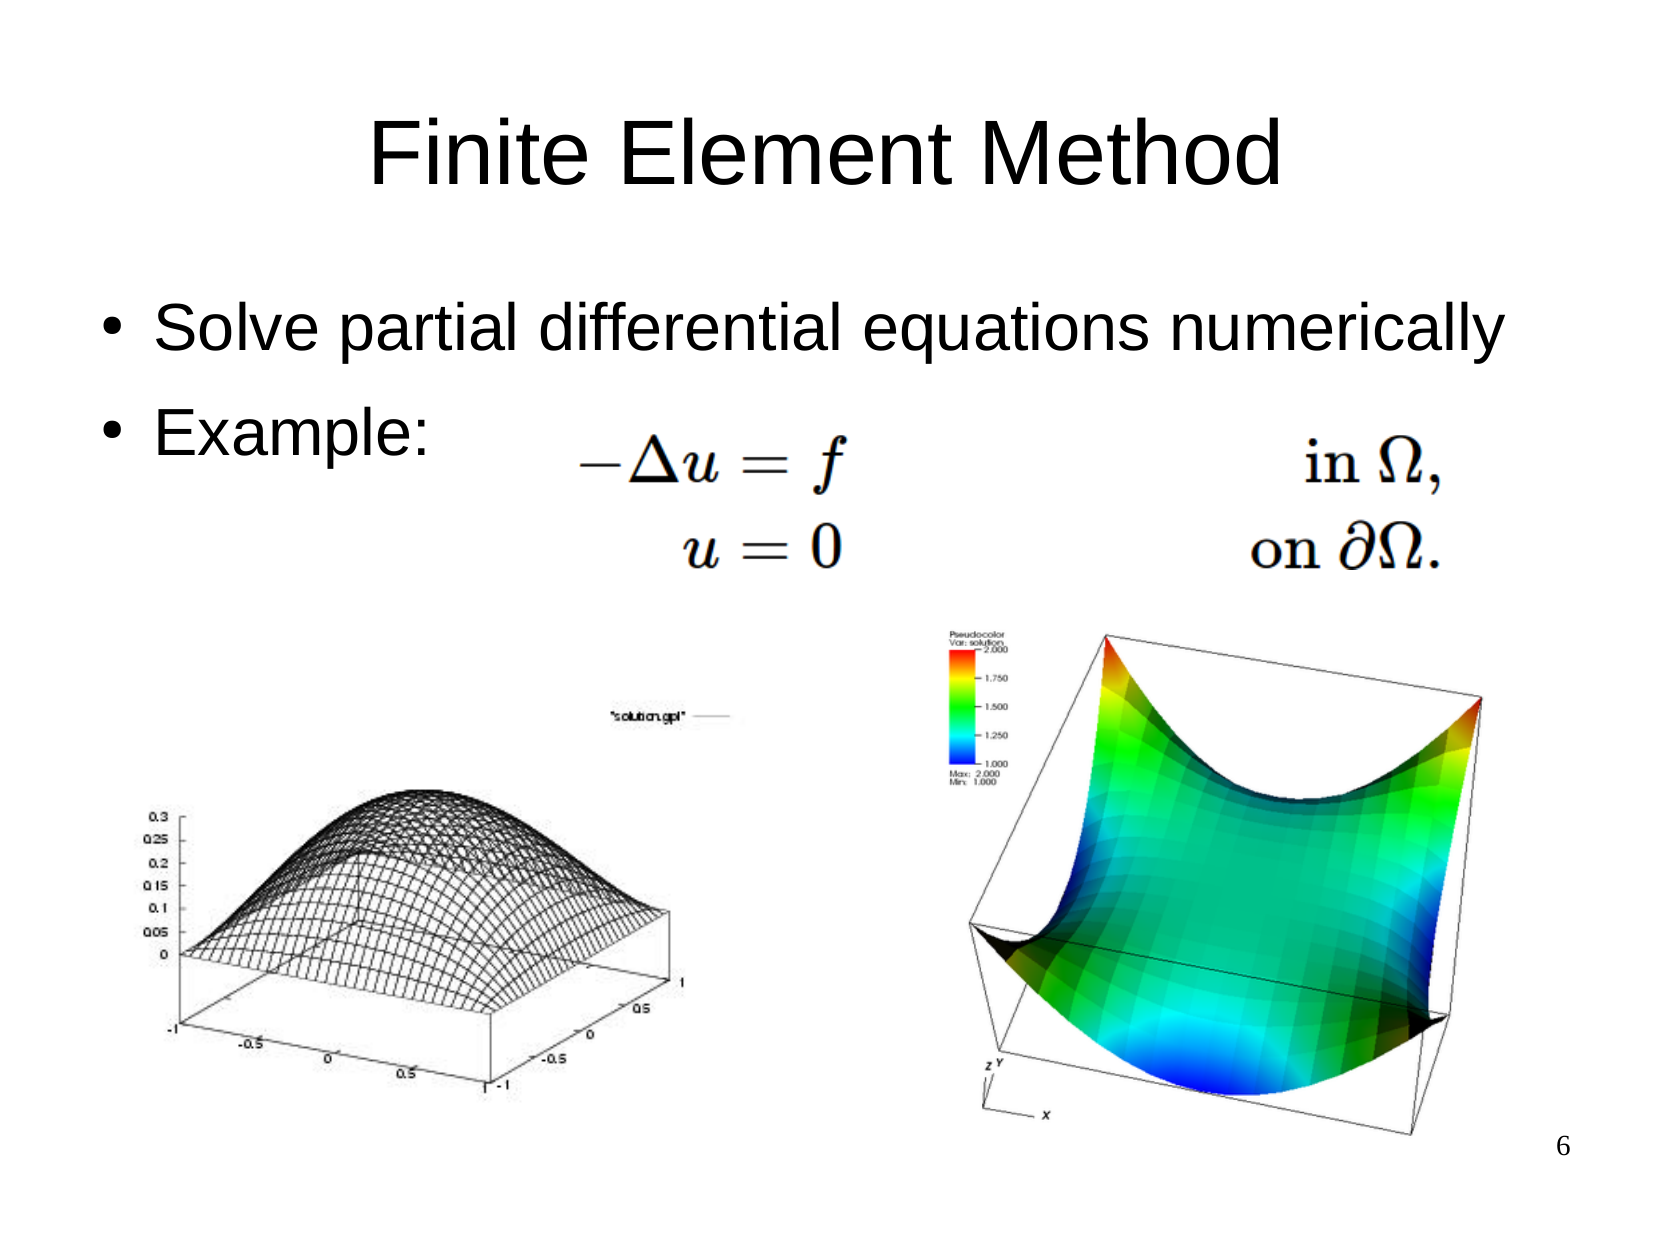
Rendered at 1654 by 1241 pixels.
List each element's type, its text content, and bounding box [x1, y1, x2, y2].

title Finite Element Method [82, 49, 1571, 257]
picture [579, 434, 1441, 571]
list Solve partial differential equations numerically Example: [82, 290, 1538, 1010]
picture [90, 671, 760, 1141]
picture [945, 626, 1486, 1141]
